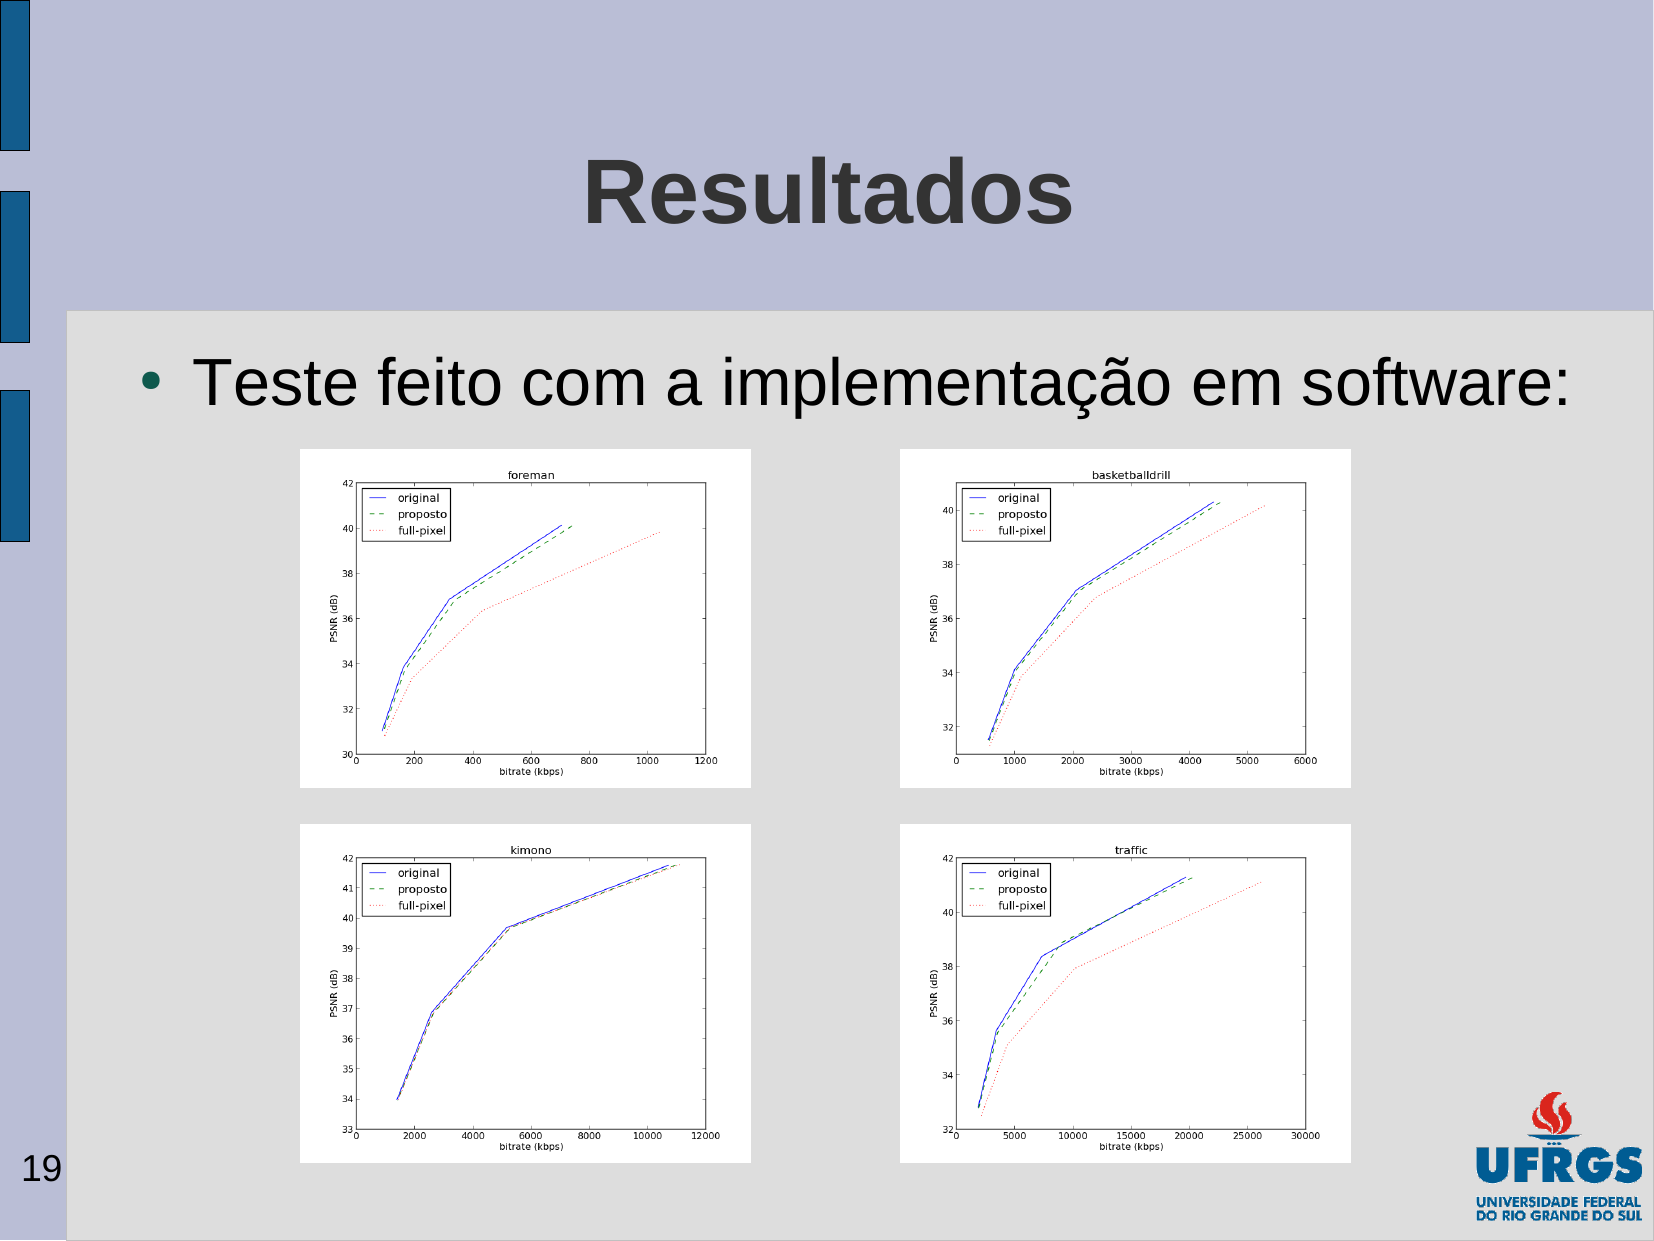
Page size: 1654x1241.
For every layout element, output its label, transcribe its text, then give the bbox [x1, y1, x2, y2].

list Teste feito com a implementação em software: [121, 344, 1595, 1064]
title Resultados [123, 88, 1536, 296]
picture [900, 824, 1351, 1163]
picture [300, 824, 751, 1163]
picture [900, 449, 1351, 788]
picture [1476, 1092, 1642, 1221]
picture [300, 449, 751, 788]
